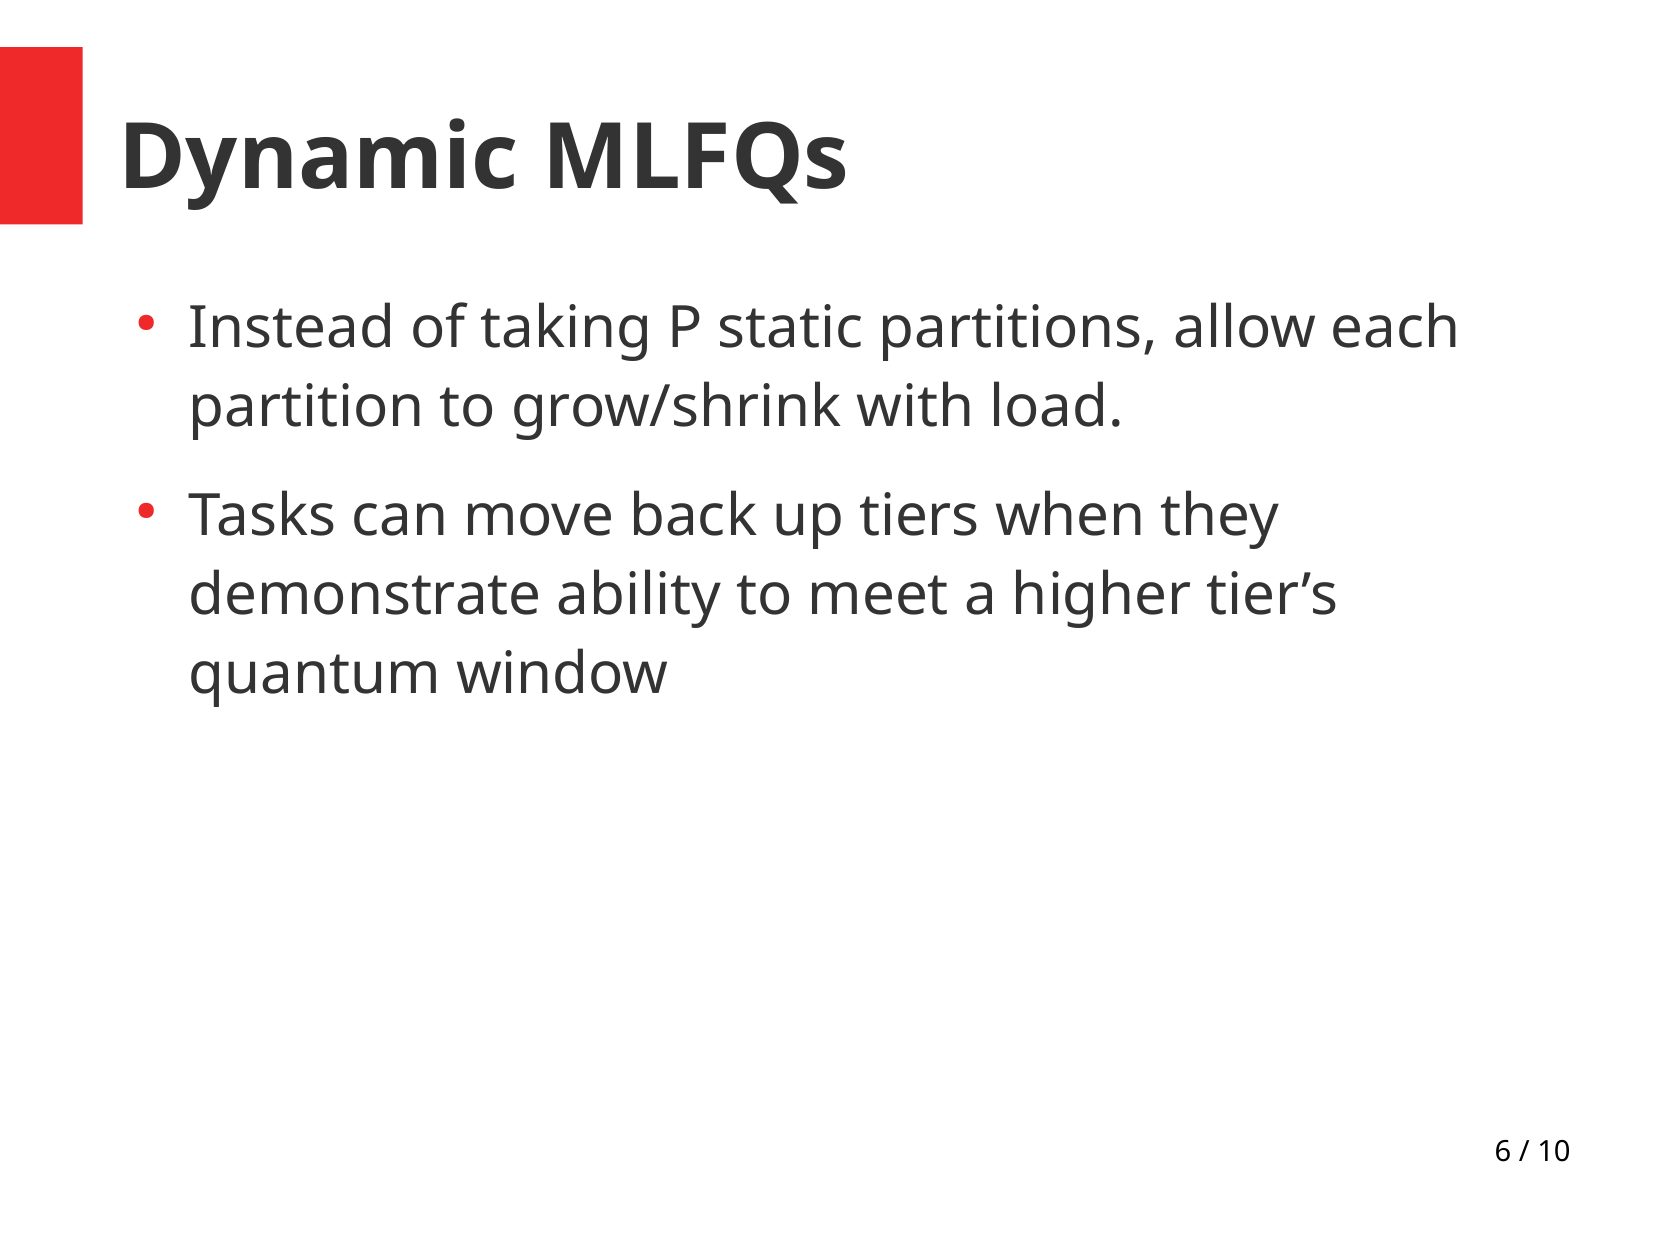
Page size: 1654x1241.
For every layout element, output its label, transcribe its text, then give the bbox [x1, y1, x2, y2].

list Instead of taking P static partitions, allow each partition to grow/shrink with load. Tasks can move back up tiers when they demonstrate ability to meet a higher tier’s quantum window [118, 285, 1536, 991]
title Dynamic MLFQs [118, 49, 1571, 257]
